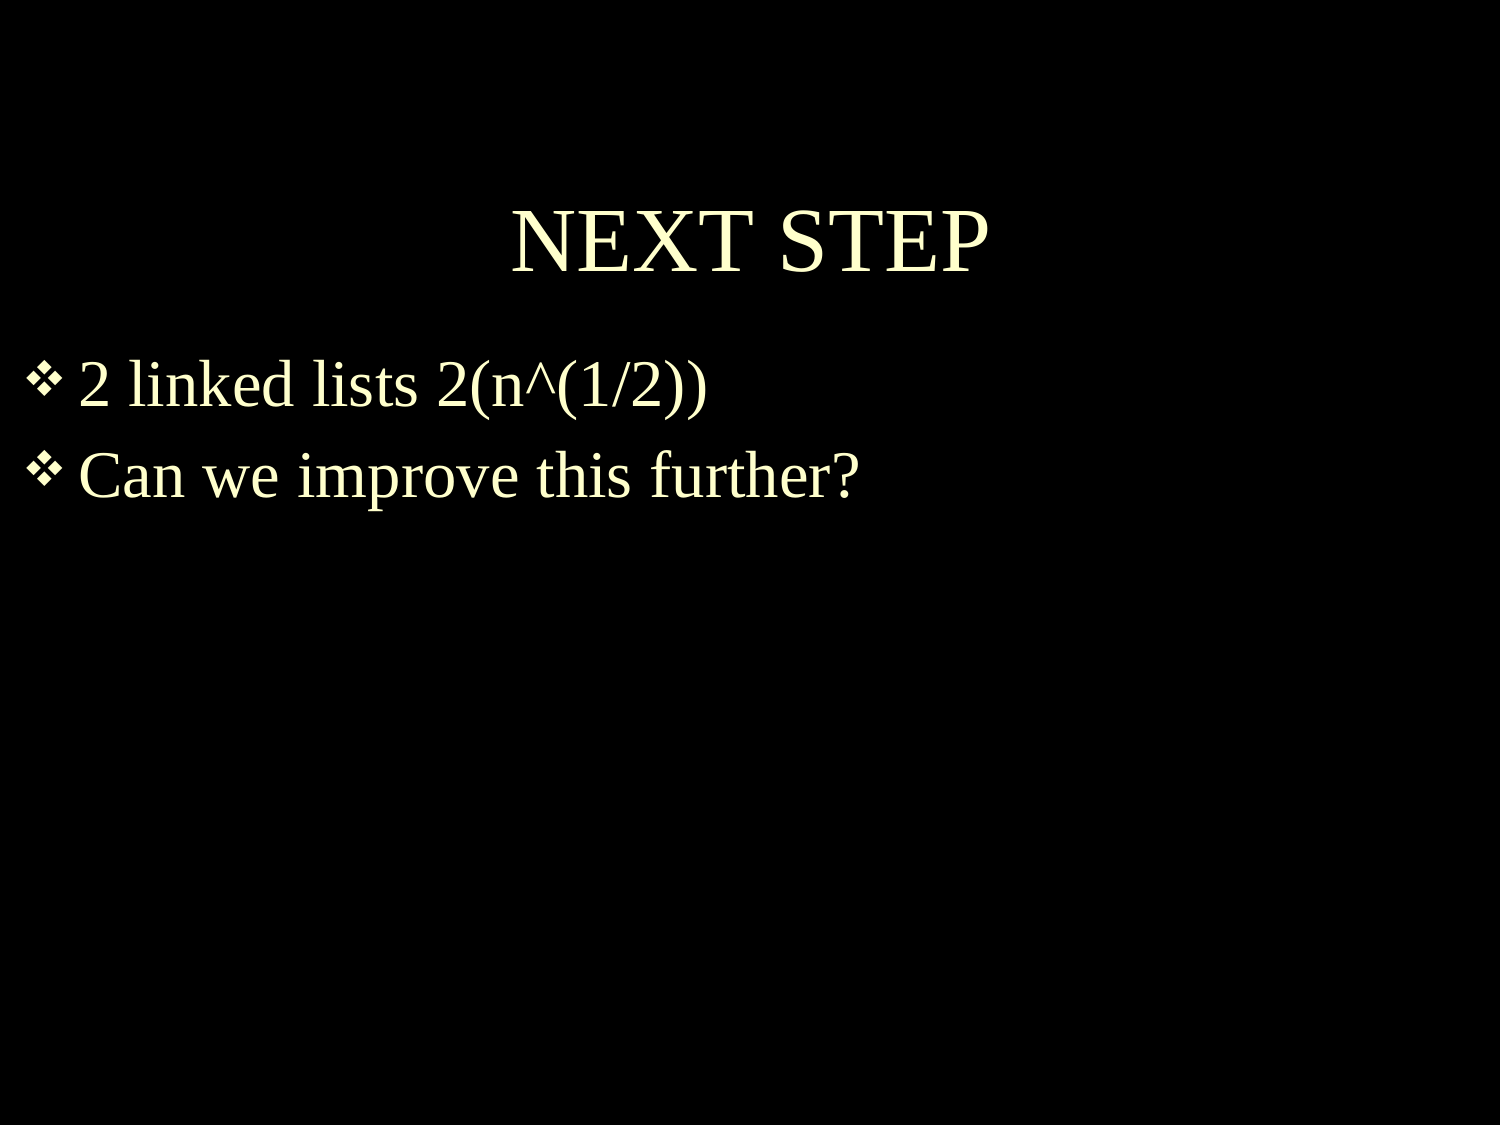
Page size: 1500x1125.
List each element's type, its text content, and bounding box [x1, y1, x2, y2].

title NEXT STEP [22, 153, 1480, 329]
list 2 linked lists 2(n^(1/2)) Can we improve this further? [22, 347, 1482, 1075]
